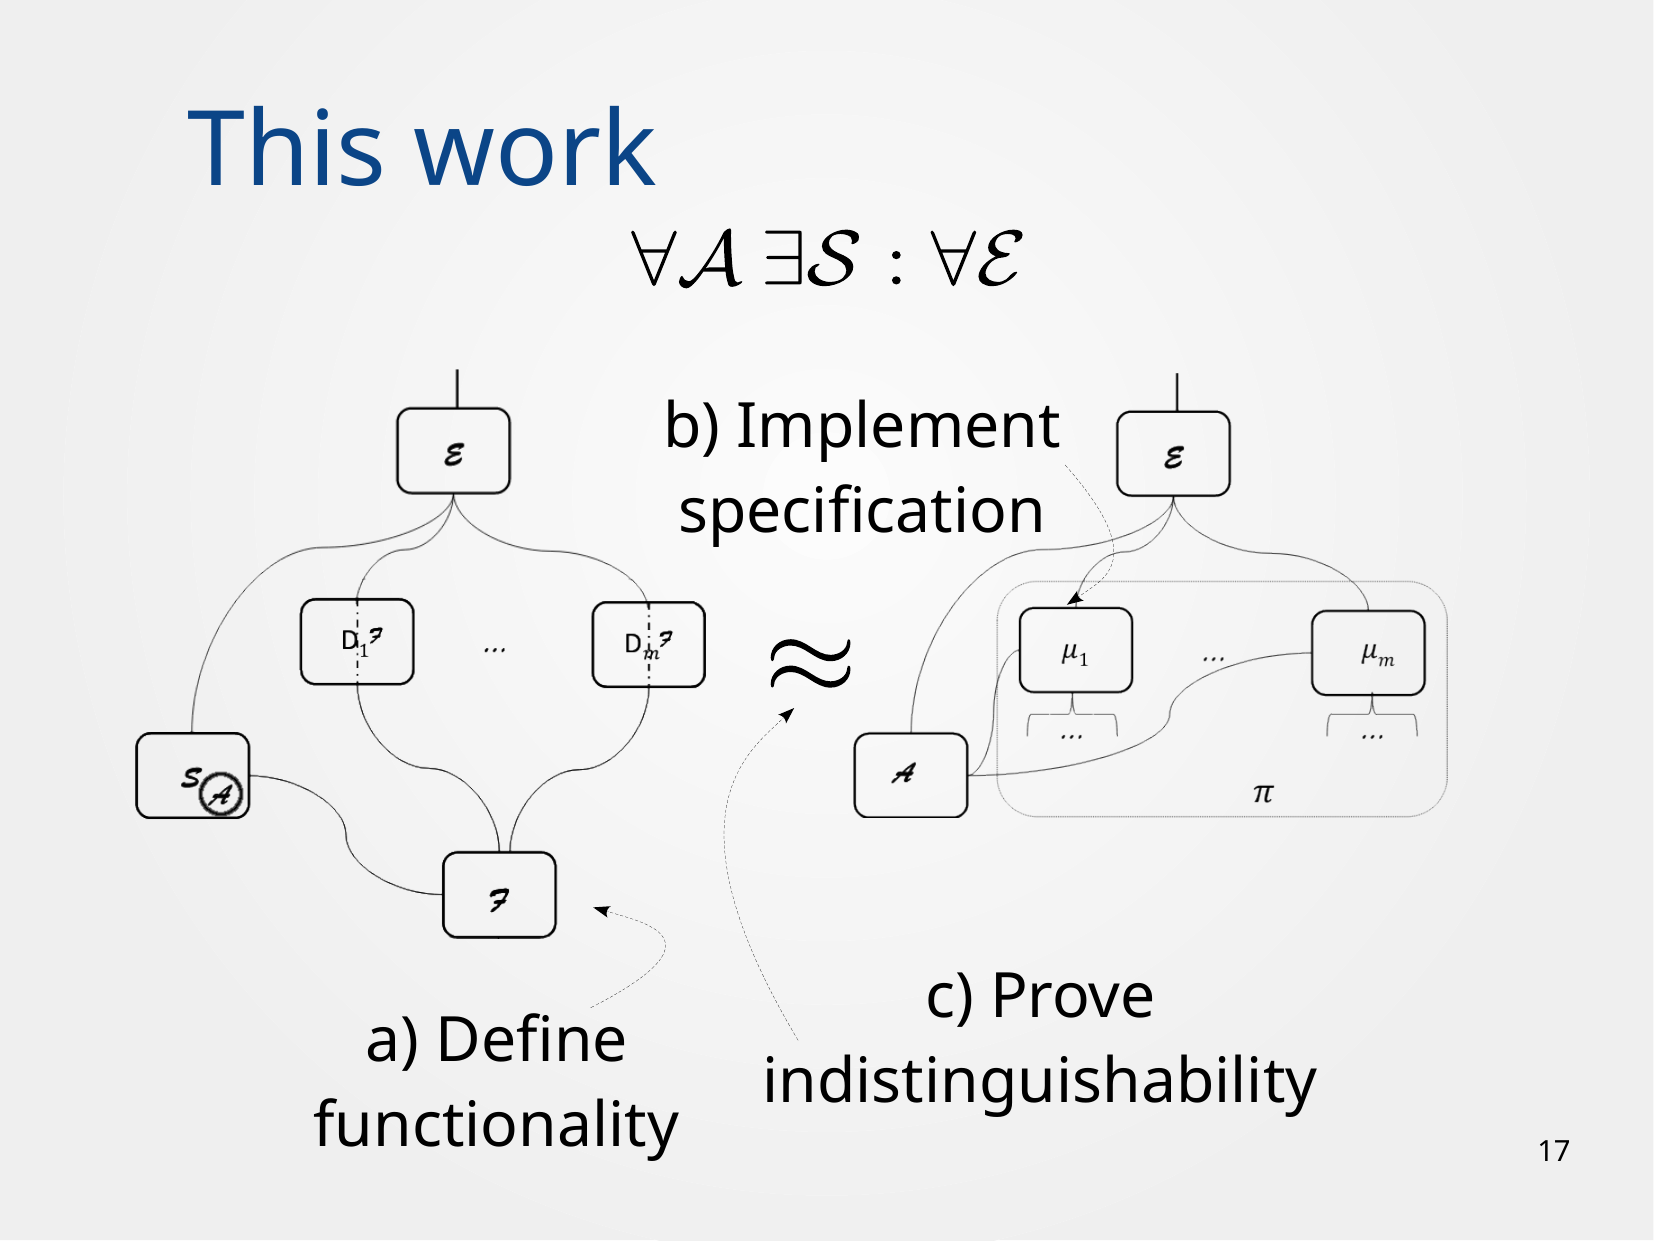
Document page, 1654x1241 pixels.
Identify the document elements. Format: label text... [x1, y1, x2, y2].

picture [135, 337, 706, 939]
picture [759, 372, 1448, 818]
text_box a) Define functionality [298, 987, 722, 1172]
text_box c) Prove indistinguishability [747, 943, 1381, 1129]
picture [631, 228, 1023, 289]
title This work [187, 70, 1467, 216]
text_box b) Implement specification [648, 372, 1103, 558]
